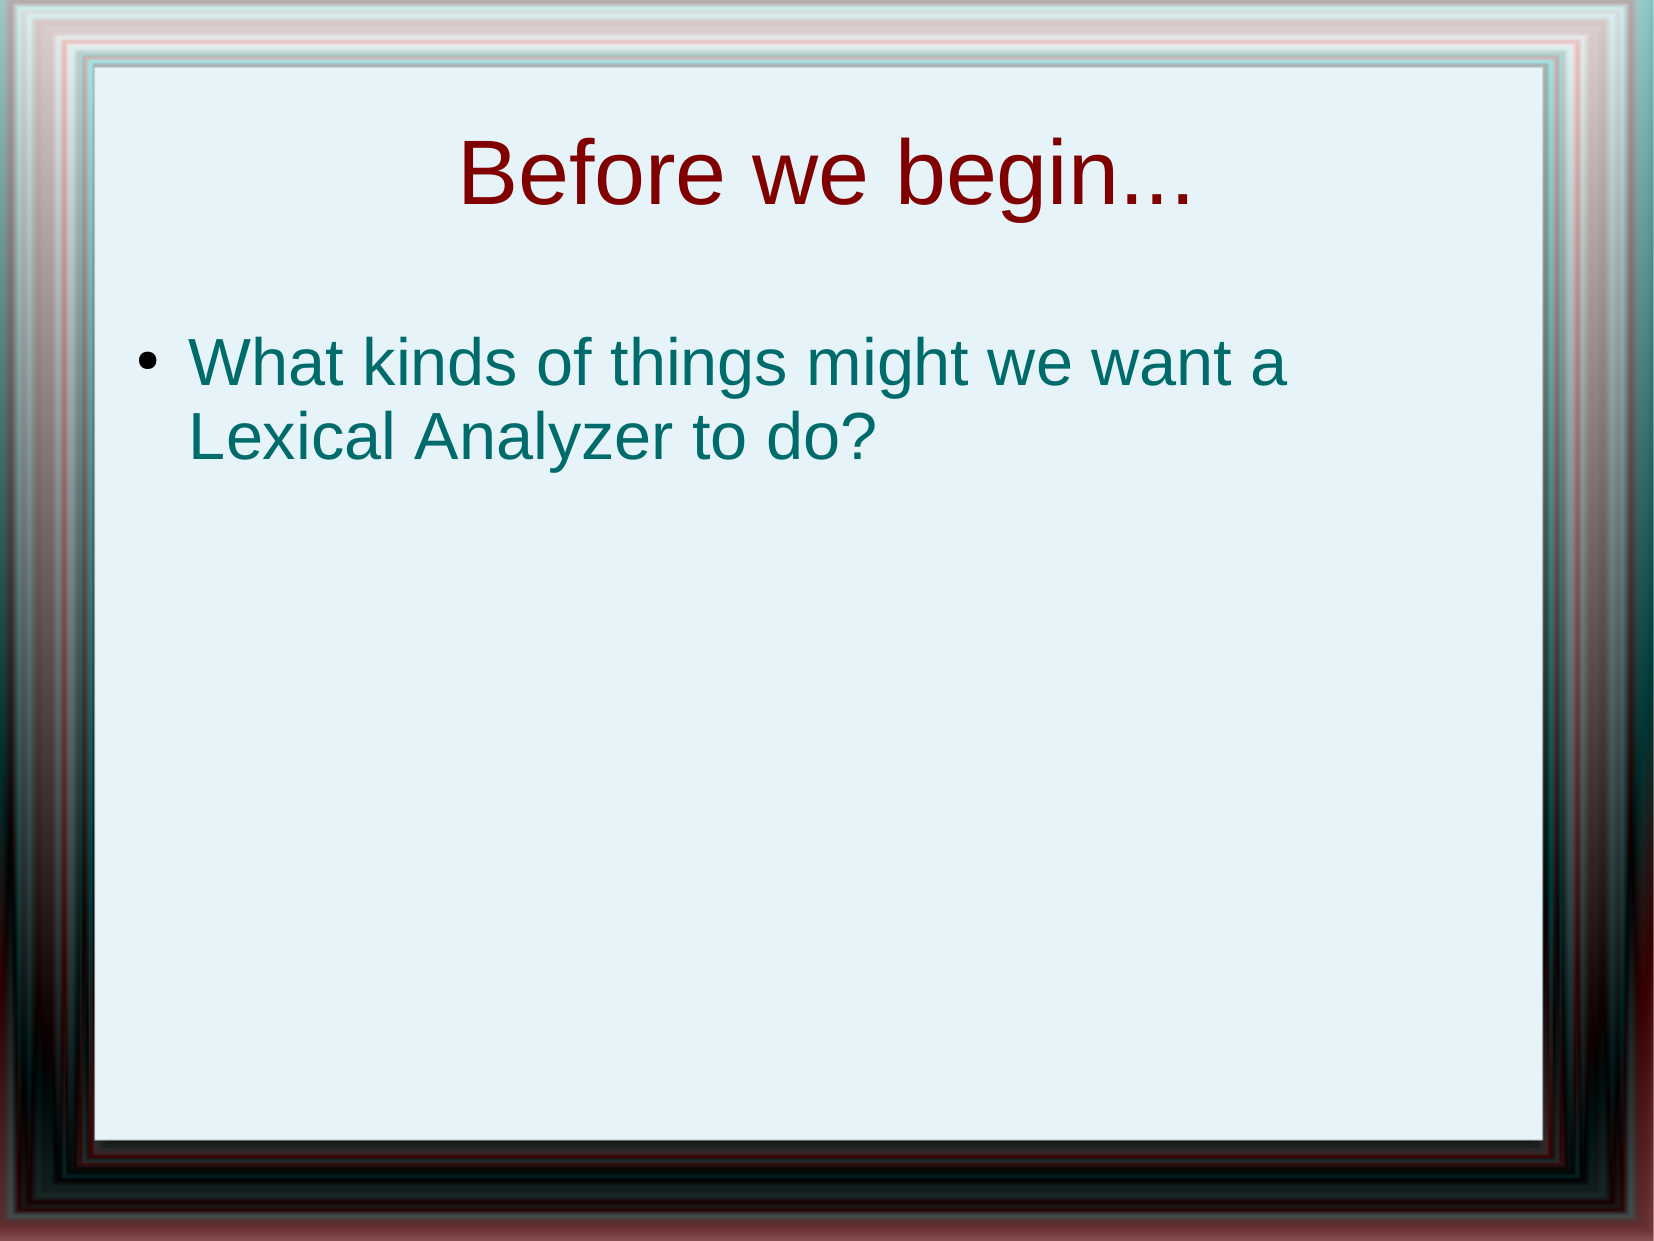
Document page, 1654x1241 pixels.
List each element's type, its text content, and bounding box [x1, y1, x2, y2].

picture [0, 0, 1654, 1241]
title Before we begin... [118, 95, 1536, 250]
list What kinds of things might we want a Lexical Analyzer to do? [118, 324, 1506, 1129]
